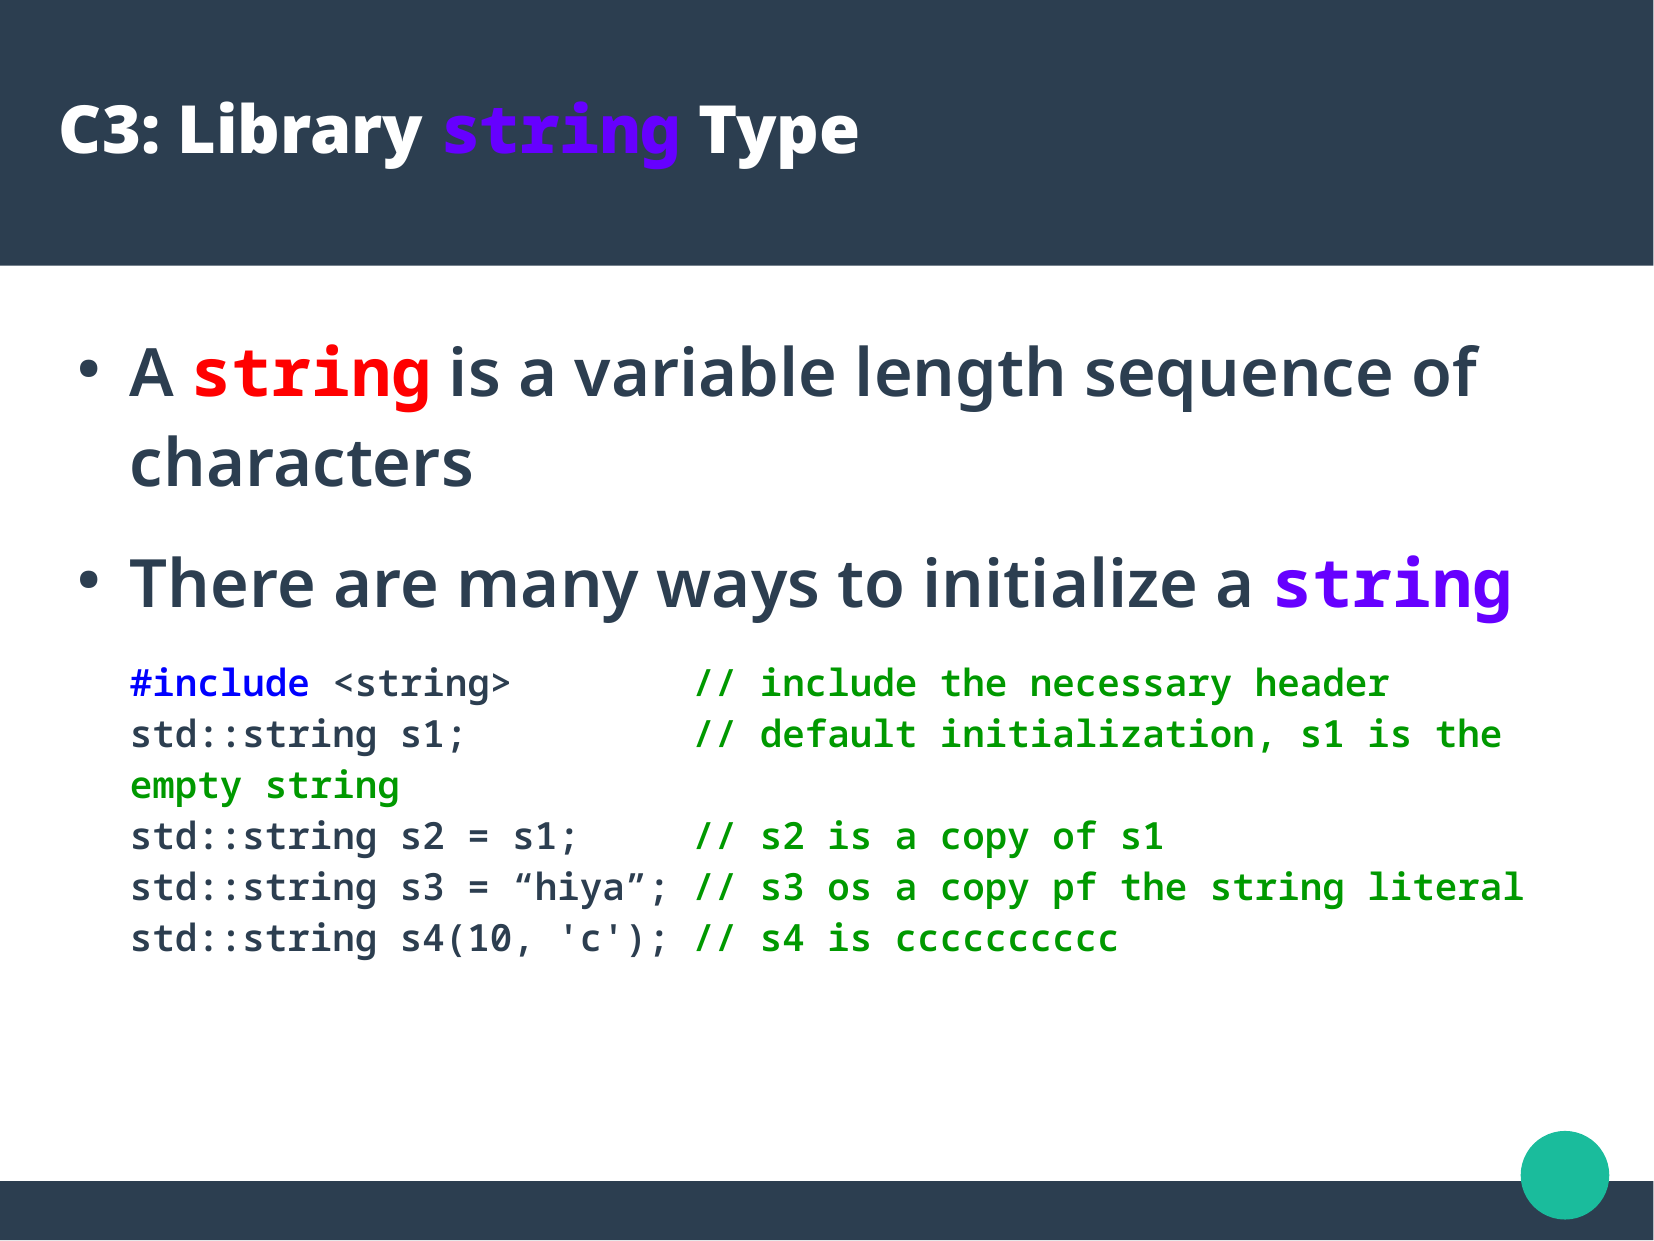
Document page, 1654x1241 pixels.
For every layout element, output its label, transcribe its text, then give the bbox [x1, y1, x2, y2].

list A string is a variable length sequence of characters There are many ways to initialize a string #include <string> // include the necessary header std::string s1; // default initialization, s1 is the empty string std::string s2 = s1; // s2 is a copy of s1 std::string s3 = “hiya”; // s3 os a copy pf the string literal std::string s4(10, 'c'); // s4 is cccccccccc [59, 324, 1595, 1152]
title C3: Library string Type [59, 49, 1595, 207]
